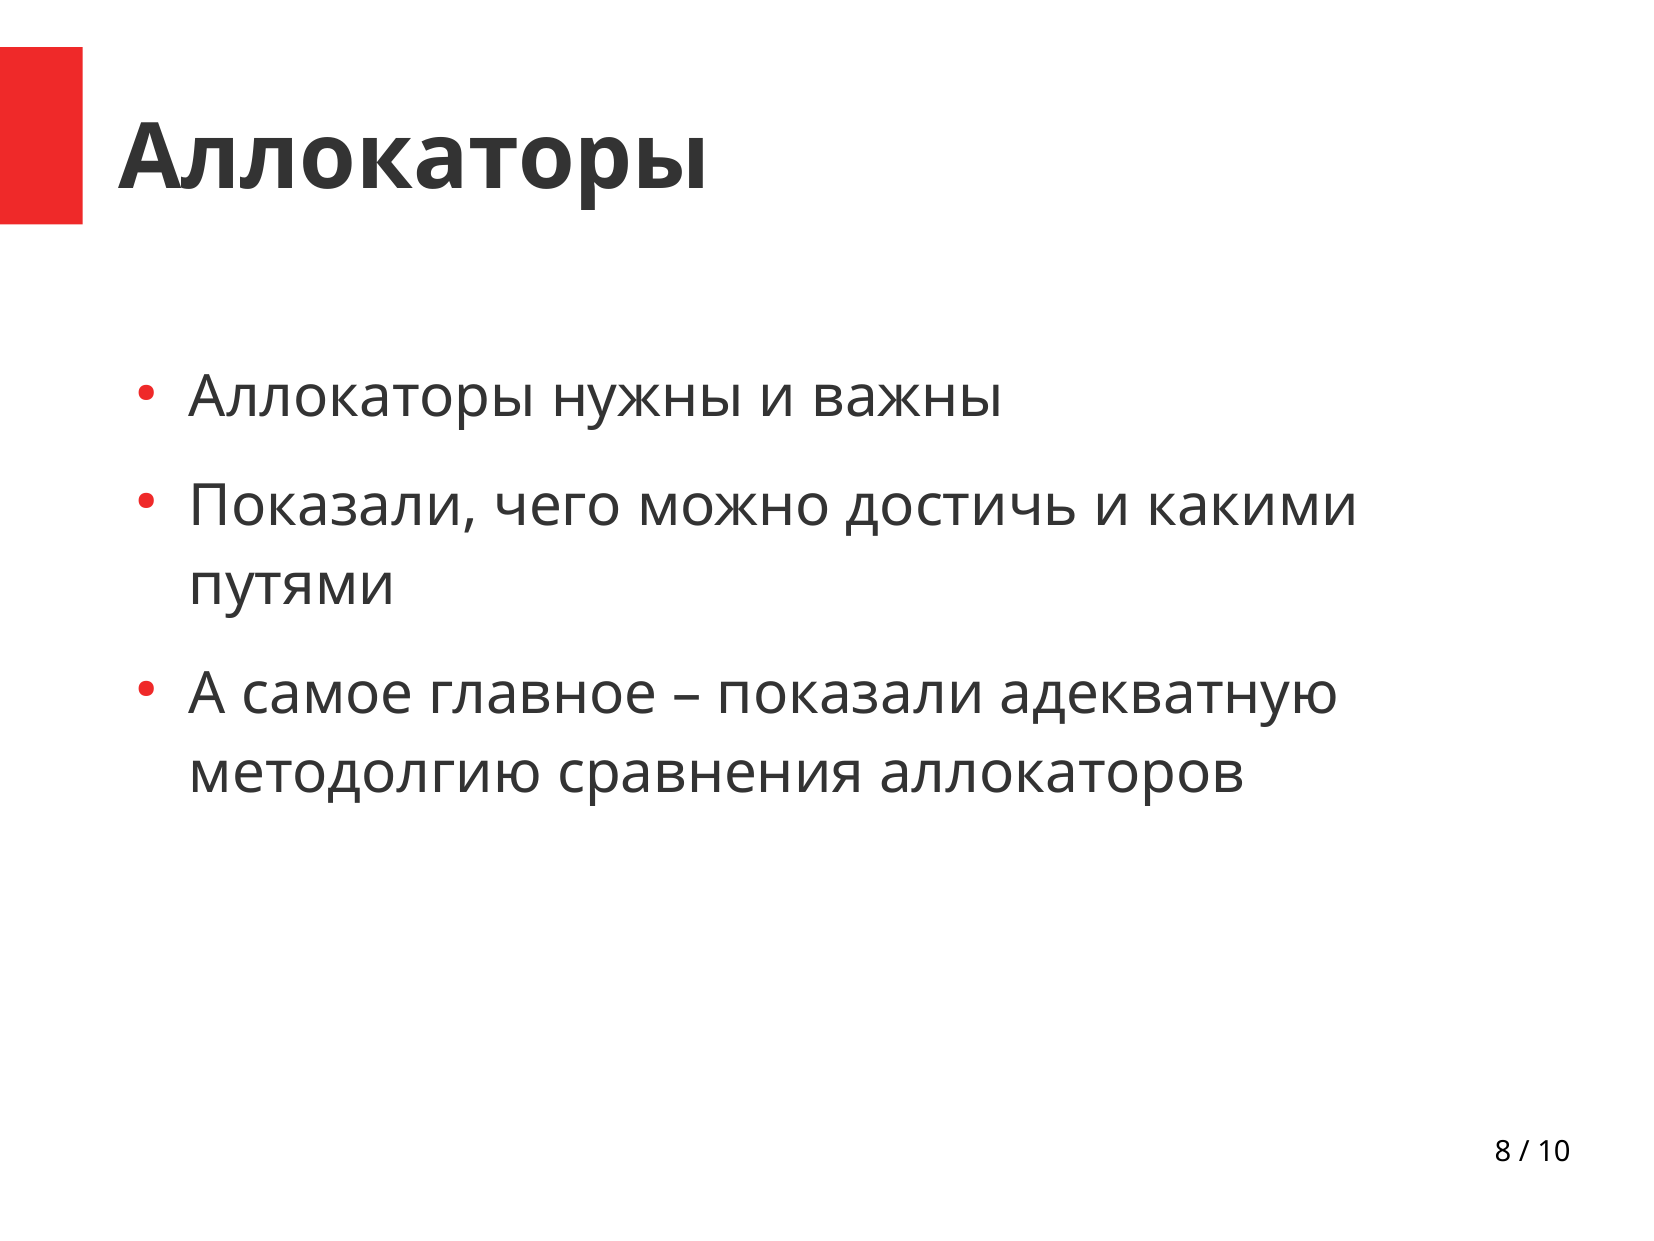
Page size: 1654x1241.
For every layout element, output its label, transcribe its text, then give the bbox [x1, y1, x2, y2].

list Аллокаторы нужны и важны Показали, чего можно достичь и какими путями А самое главное – показали адекватную методолгию сравнения аллокаторов [118, 354, 1536, 1074]
title Аллокаторы [118, 49, 1571, 257]
